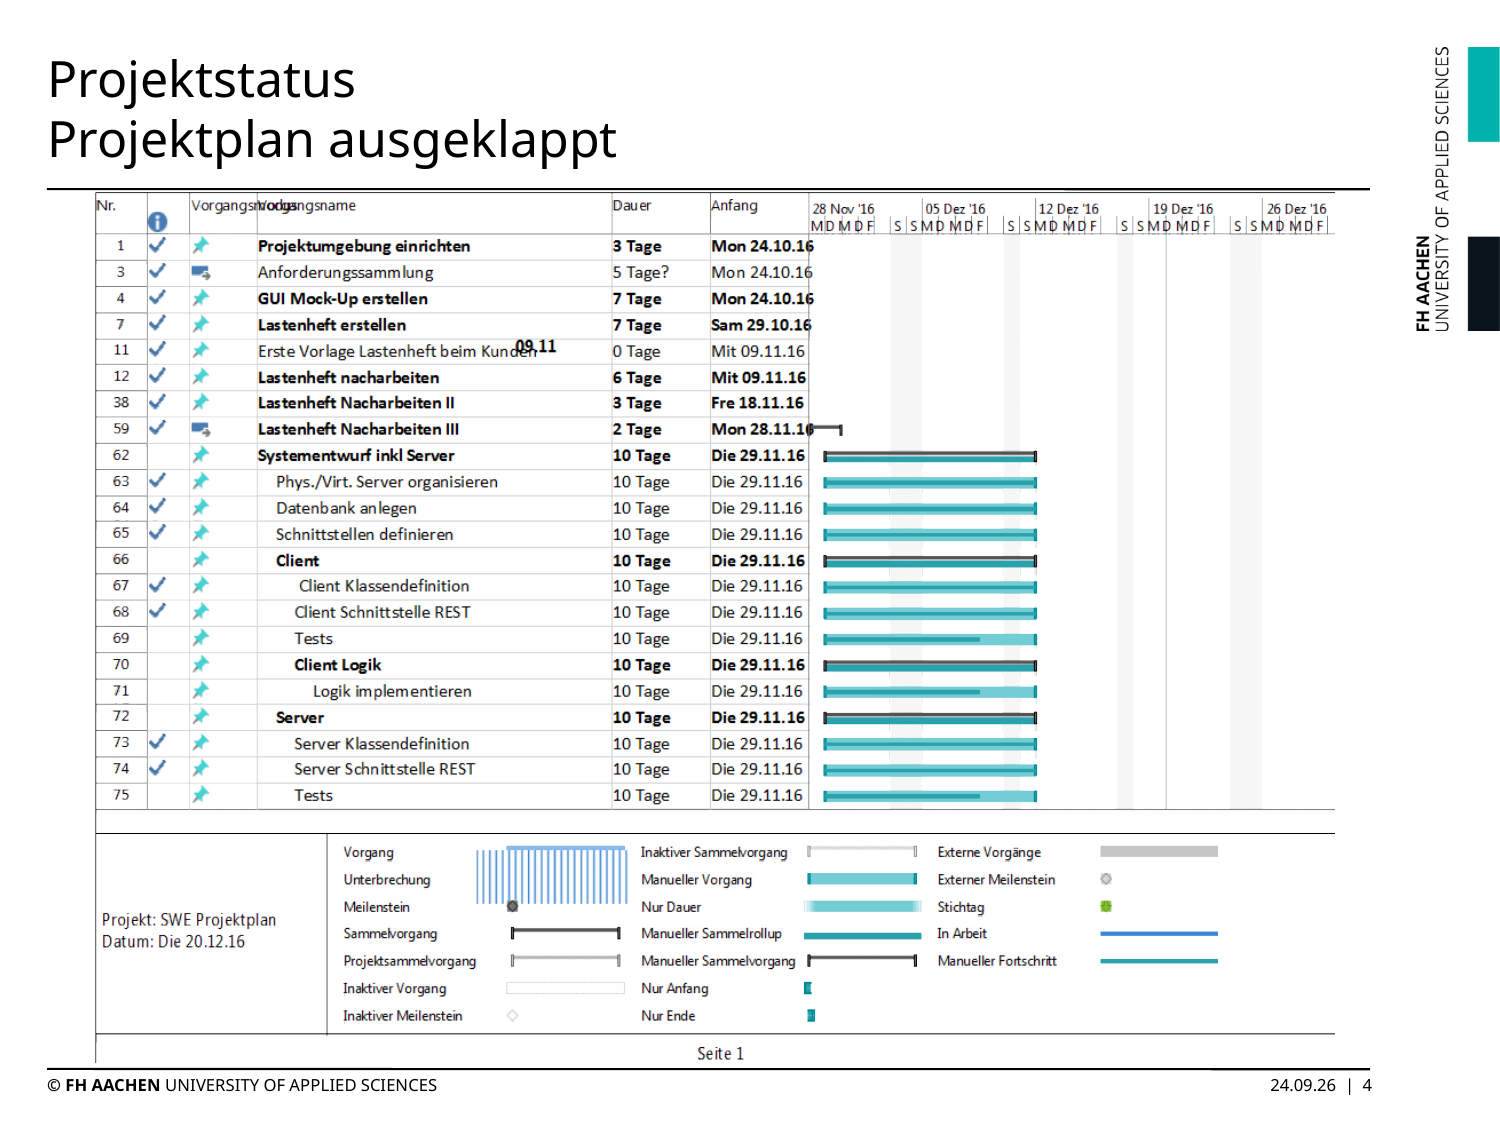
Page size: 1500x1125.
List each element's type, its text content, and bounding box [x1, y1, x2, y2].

picture [93, 191, 1335, 1063]
picture [1404, 47, 1500, 331]
title Projektstatus Projektplan ausgeklappt [47, 47, 1370, 166]
